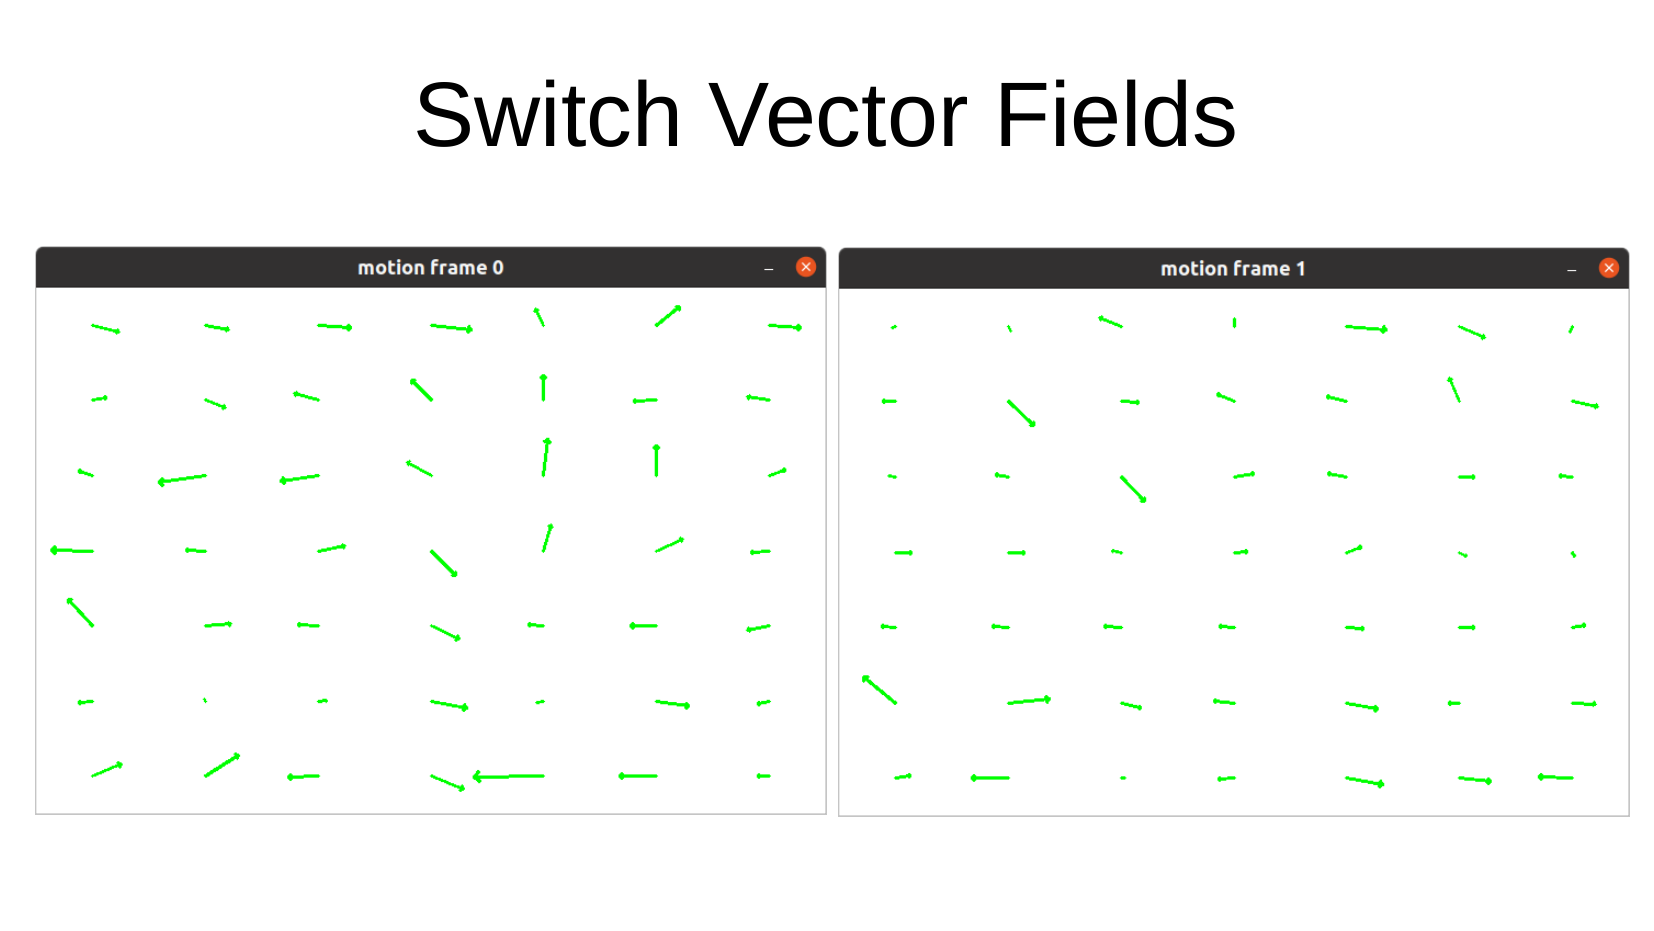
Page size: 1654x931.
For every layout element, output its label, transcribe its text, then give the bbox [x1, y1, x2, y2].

picture [838, 247, 1630, 817]
picture [35, 246, 827, 815]
title Switch Vector Fields [82, 37, 1571, 193]
